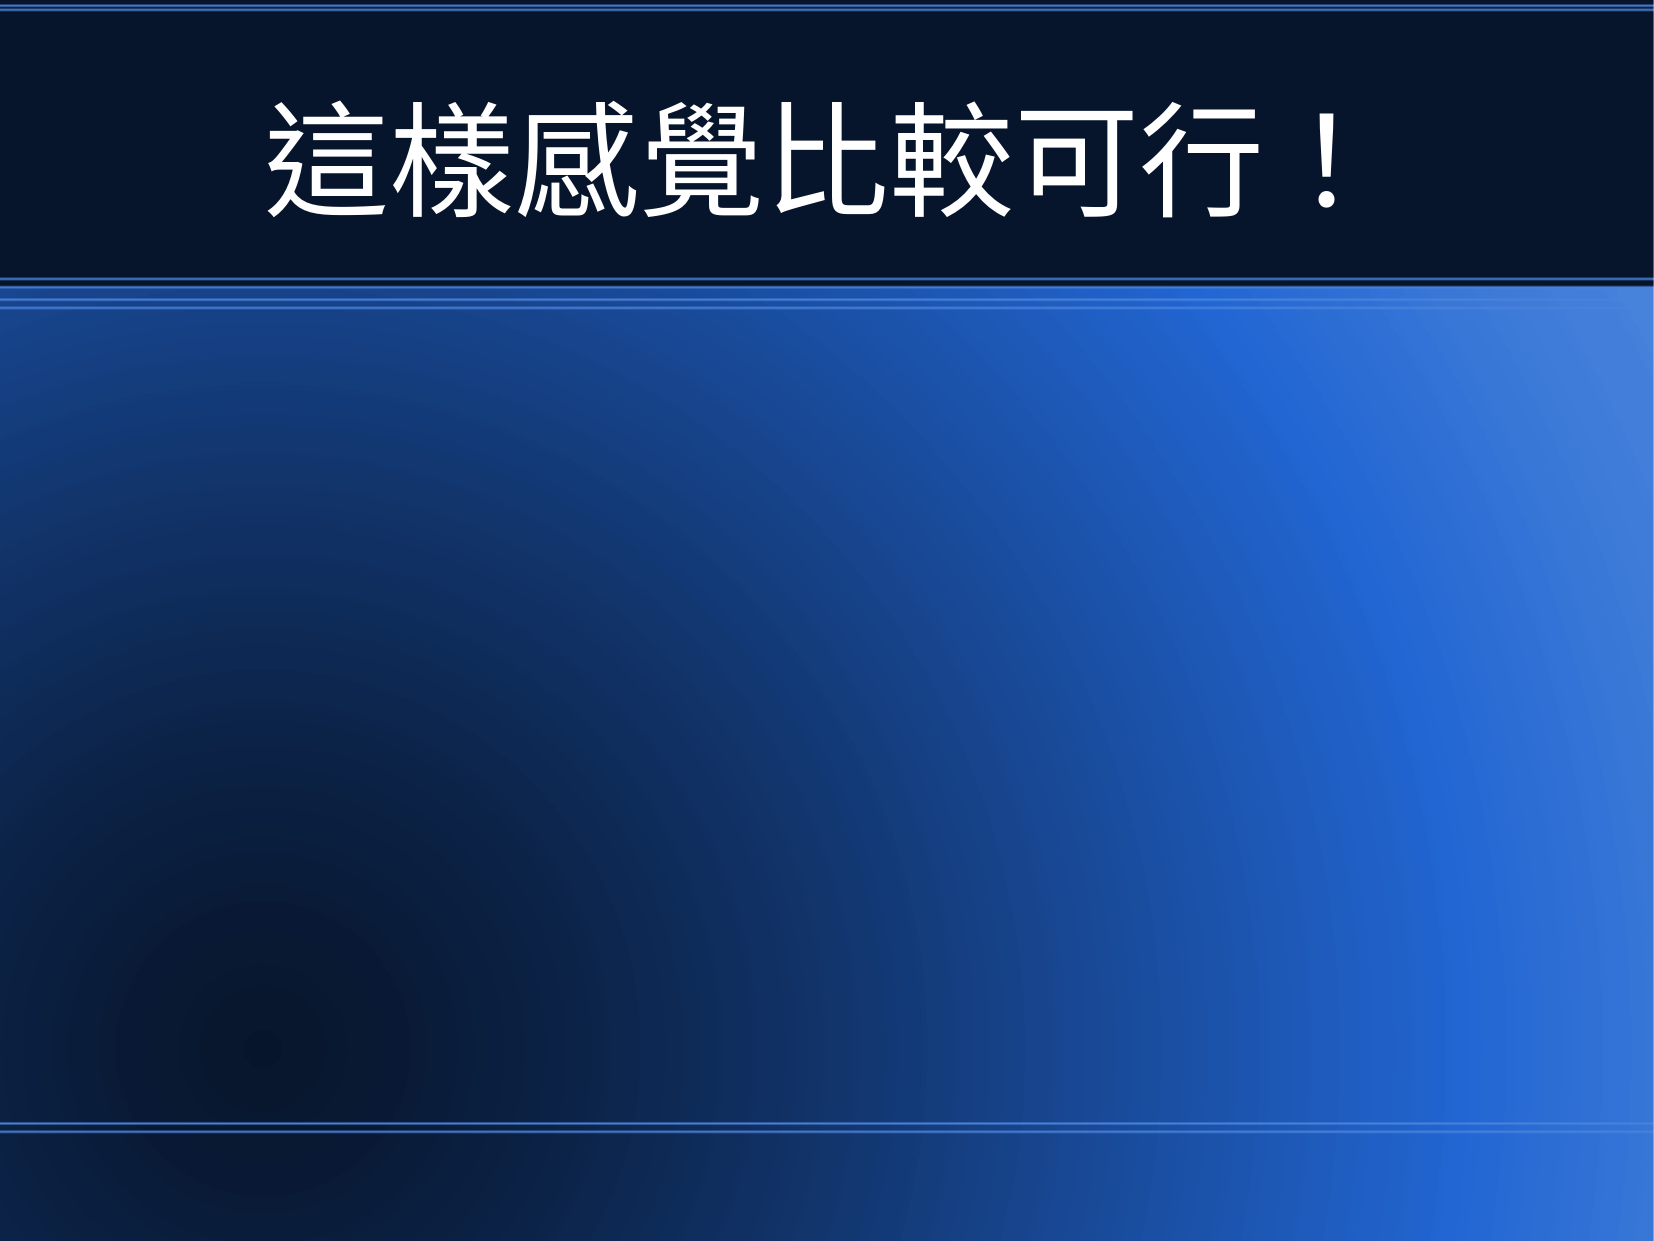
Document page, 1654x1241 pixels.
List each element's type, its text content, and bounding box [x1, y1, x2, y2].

title 這樣感覺比較可行！ [82, 49, 1571, 257]
picture [0, 0, 1654, 1241]
